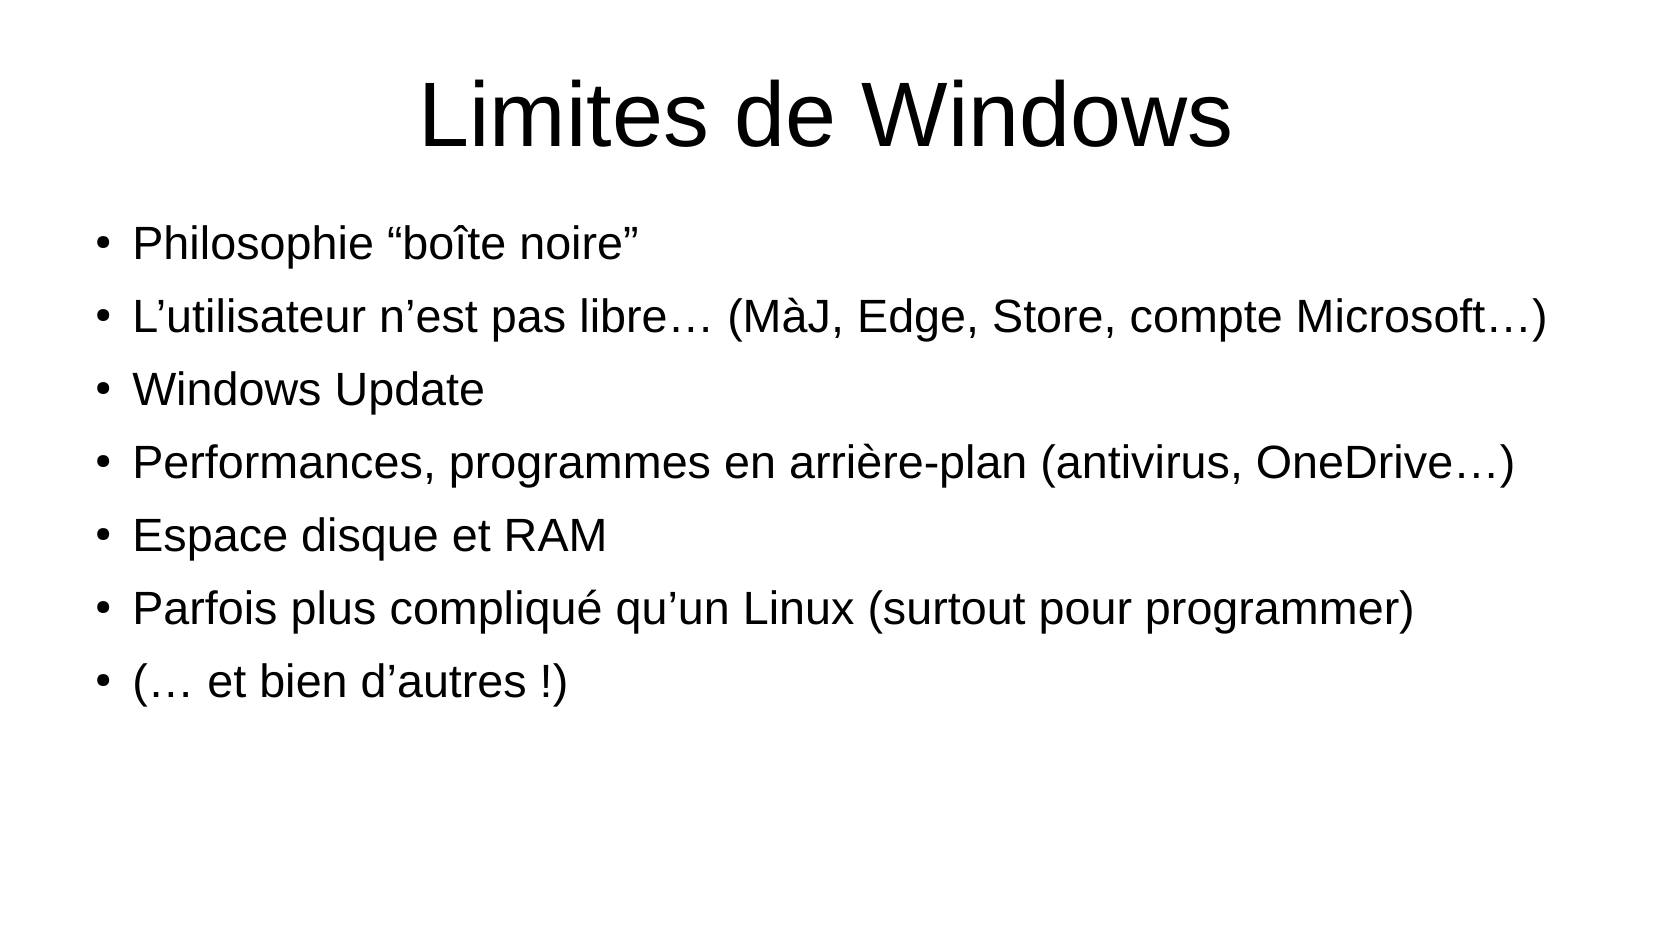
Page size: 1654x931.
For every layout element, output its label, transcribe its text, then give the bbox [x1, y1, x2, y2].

title Limites de Windows [82, 37, 1571, 193]
list Philosophie “boîte noire” L’utilisateur n’est pas libre… (MàJ, Edge, Store, compte Microsoft…) Windows Update Performances, programmes en arrière-plan (antivirus, OneDrive…) Espace disque et RAM Parfois plus compliqué qu’un Linux (surtout pour programmer) (… et bien d’autres !) [82, 217, 1571, 758]
